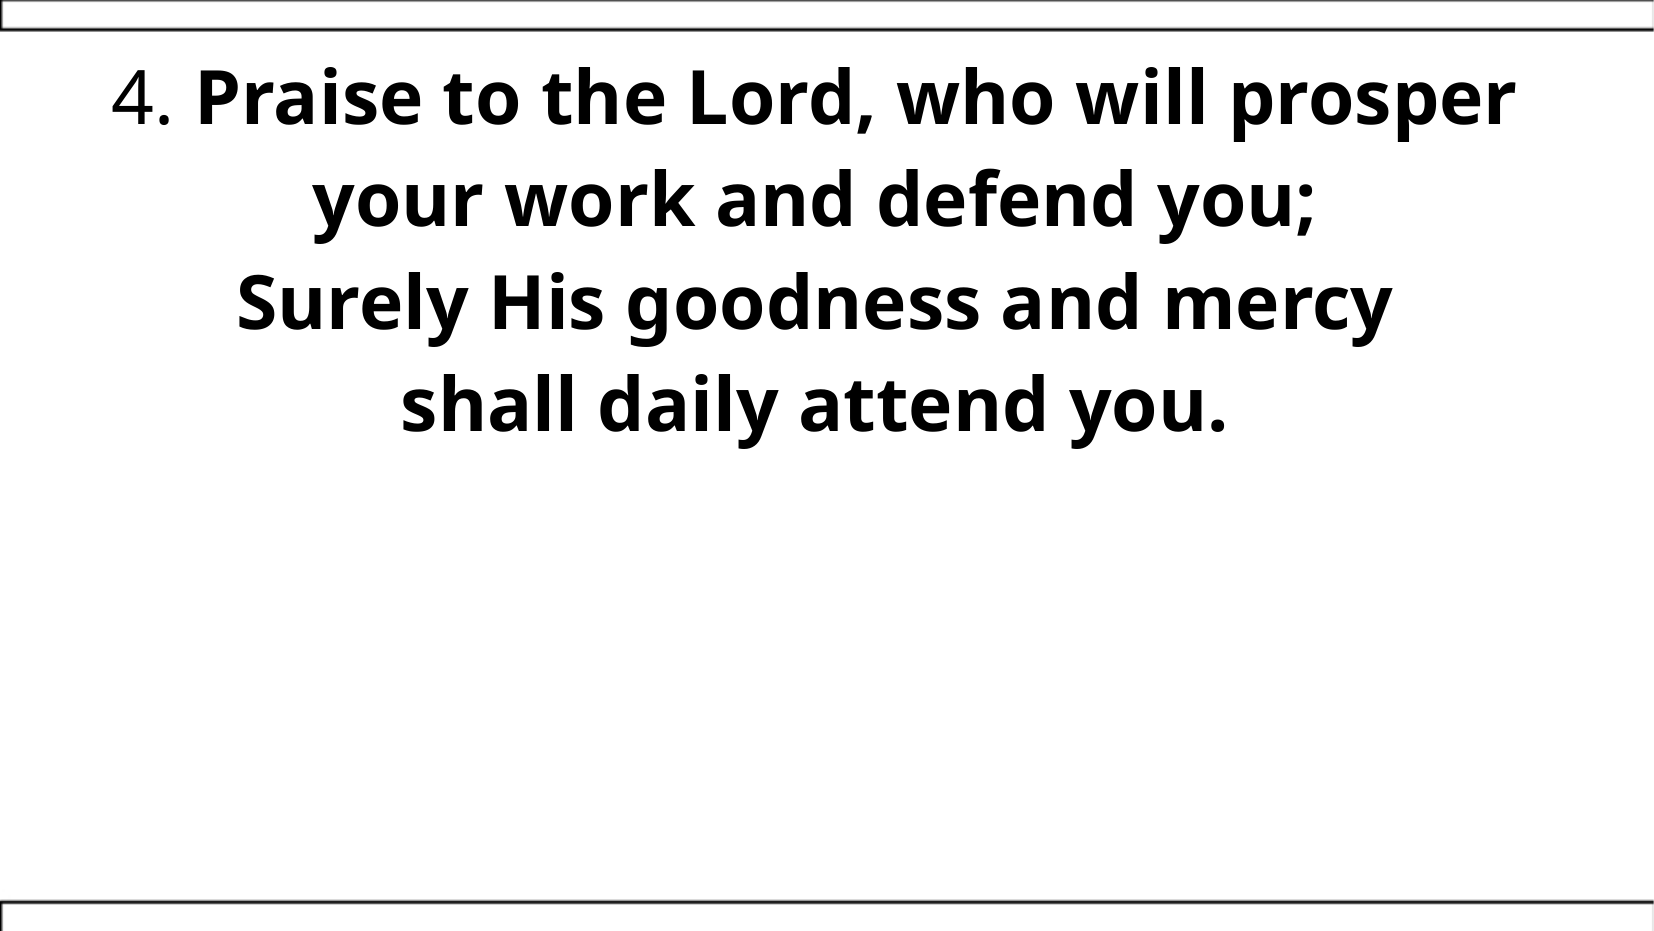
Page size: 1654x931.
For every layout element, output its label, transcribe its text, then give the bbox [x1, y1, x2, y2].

text_box 4. Praise to the Lord, who will prosper your work and defend you; Surely His goodness and mercy shall daily attend you. [90, 36, 1541, 466]
picture [0, 0, 1654, 931]
